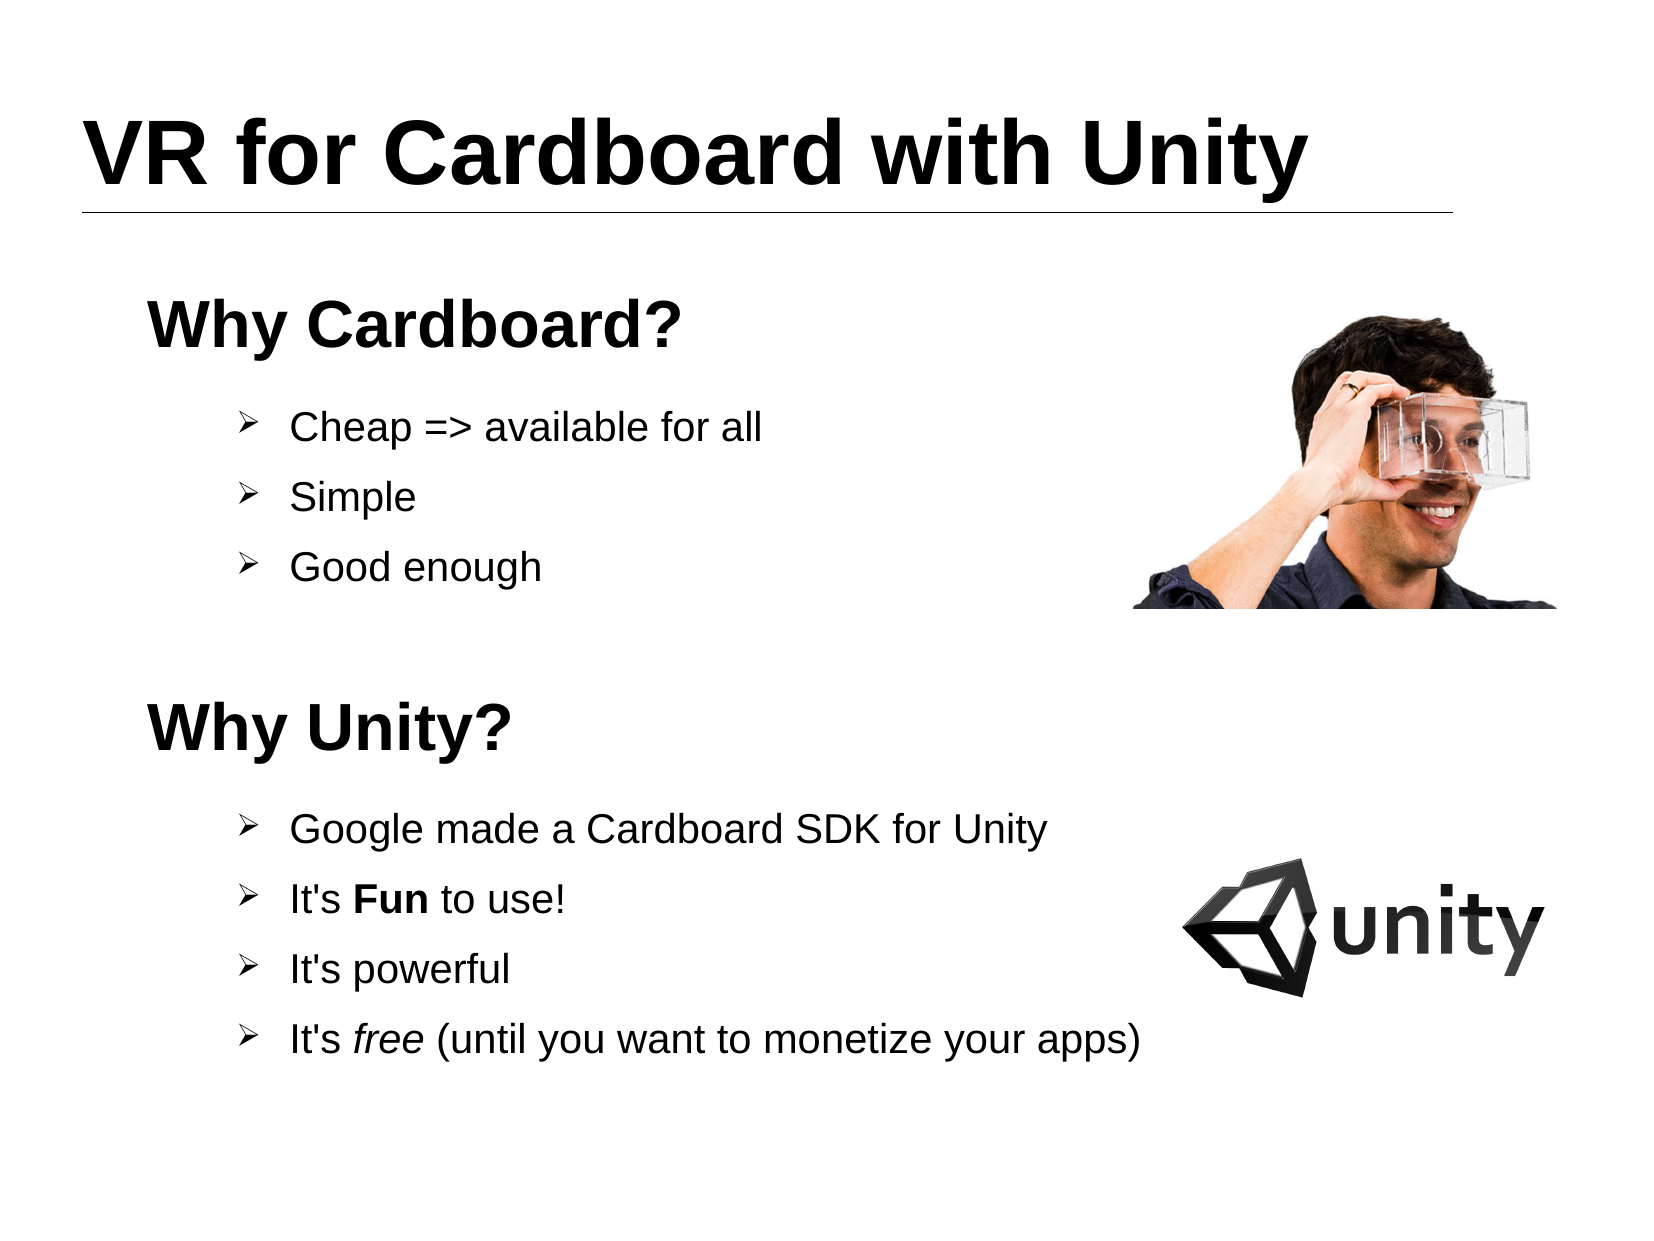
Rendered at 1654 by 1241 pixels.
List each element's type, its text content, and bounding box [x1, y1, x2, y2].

title VR for Cardboard with Unity [82, 49, 1571, 257]
picture [1128, 312, 1565, 609]
picture [1175, 820, 1549, 1034]
list Why Cardboard? Cheap => available for all Simple Good enough Why Unity? Google made a Cardboard SDK for Unity It's Fun to use! It's powerful It's free (until you want to monetize your apps) [147, 287, 1506, 1106]
